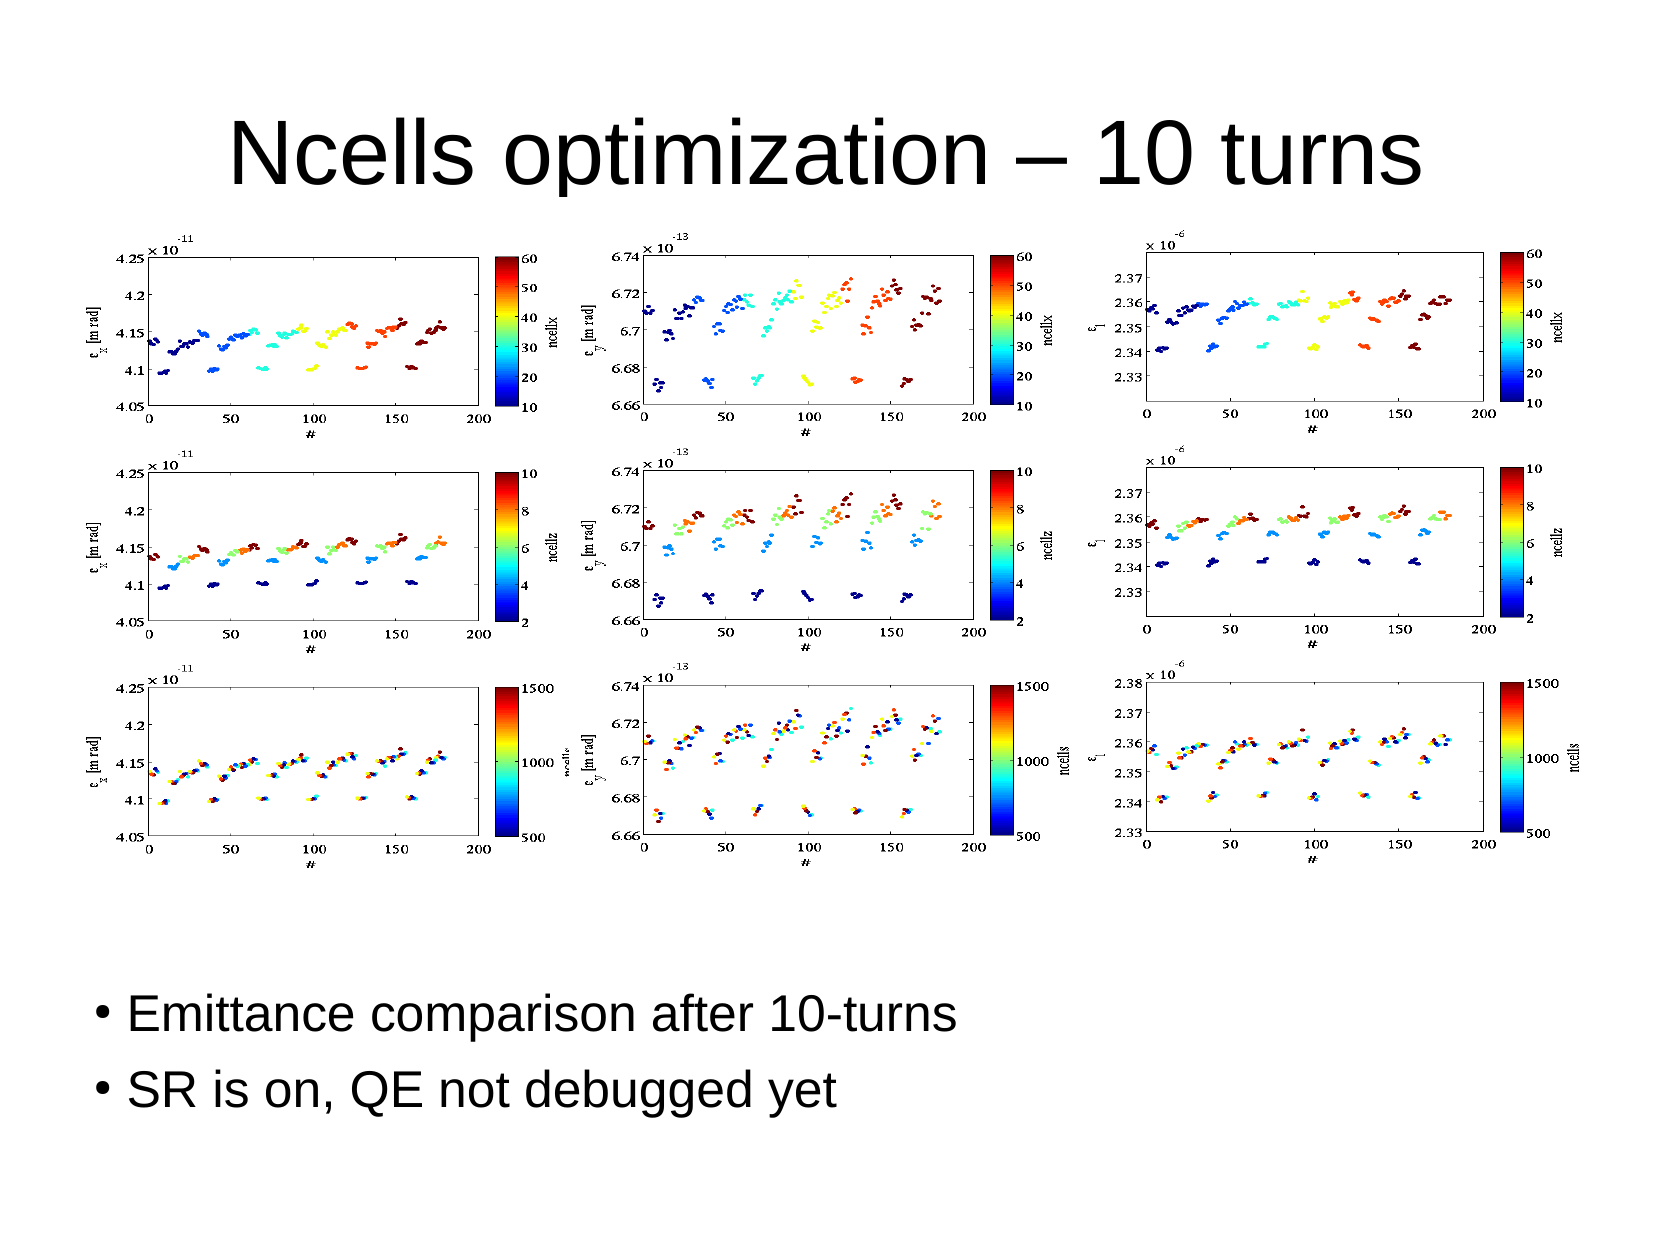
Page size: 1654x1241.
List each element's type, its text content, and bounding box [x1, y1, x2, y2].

list Emittance comparison after 10-turns SR is on, QE not debugged yet [82, 985, 1576, 1121]
picture [74, 192, 1590, 916]
title Ncells optimization – 10 turns [82, 49, 1571, 197]
